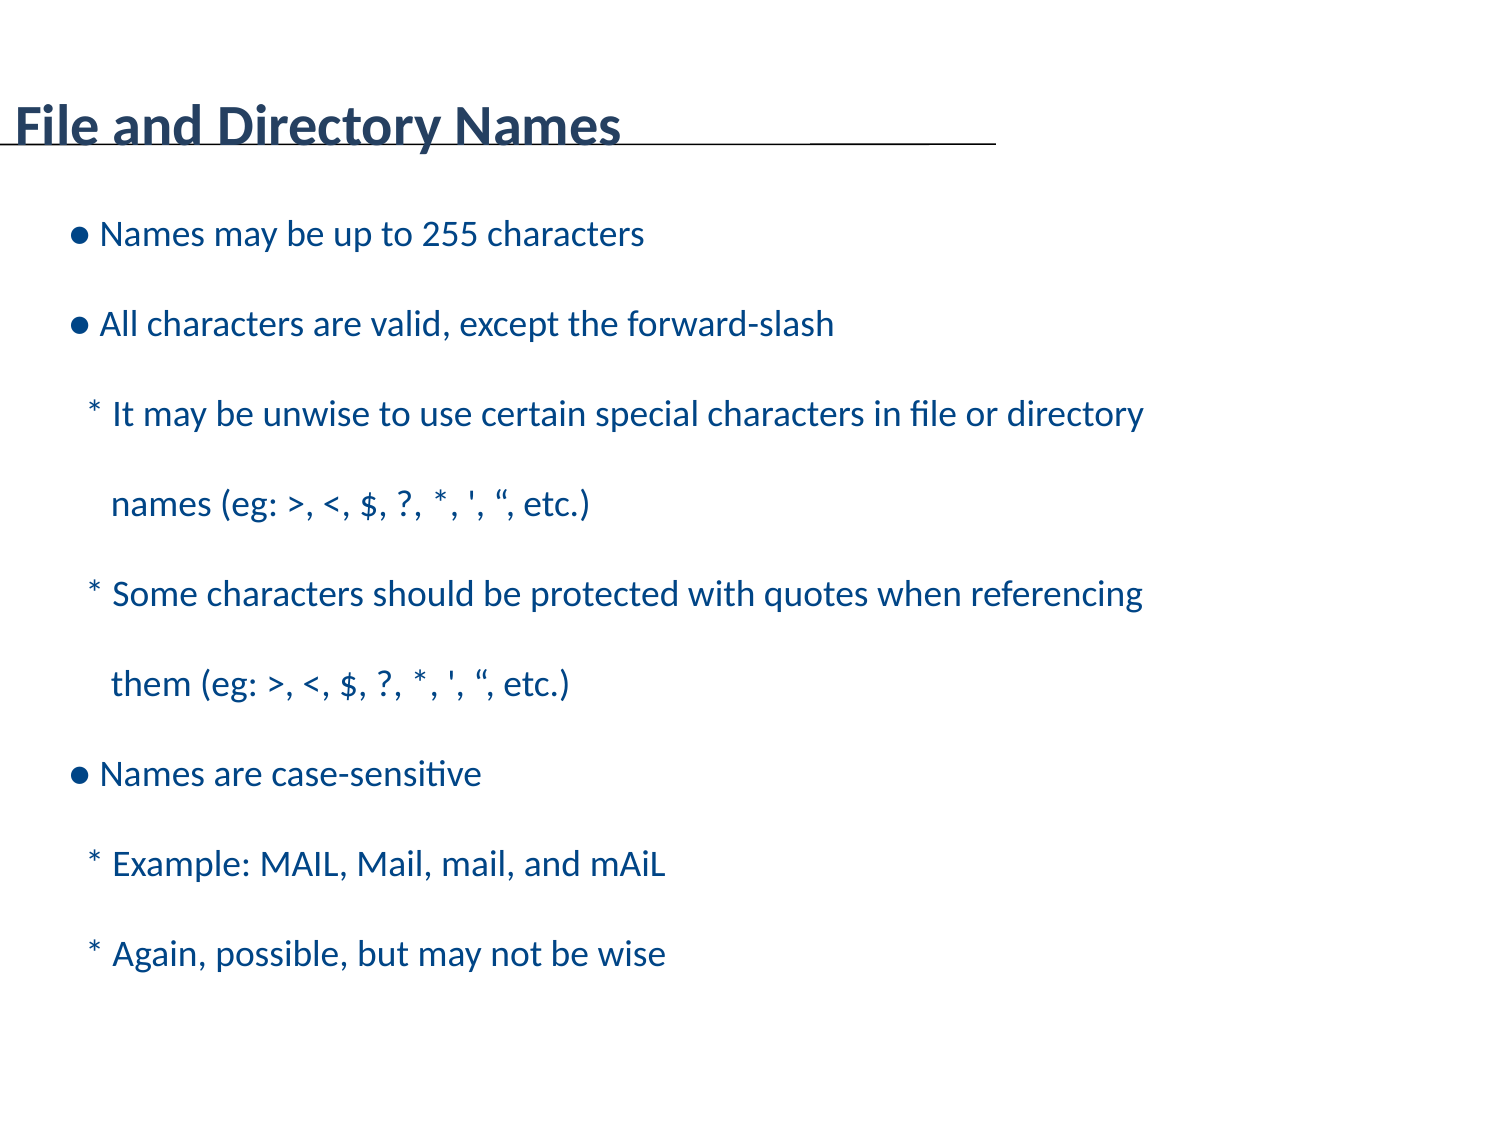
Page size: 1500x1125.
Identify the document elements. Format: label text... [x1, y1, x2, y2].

text_box ● Names may be up to 255 characters ● All characters are valid, except the forward-slash * It may be unwise to use certain special characters in file or directory names (eg: >, <, $, ?, *, ', “, etc.) * Some characters should be protected with quotes when referencing them (eg: >, <, $, ?, *, ', “, etc.) ● Names are case-sensitive * Example: MAIL, Mail, mail, and mAiL * Again, possible, but may not be wise [53, 156, 1464, 981]
text_box File and Directory Names [0, 79, 1051, 165]
